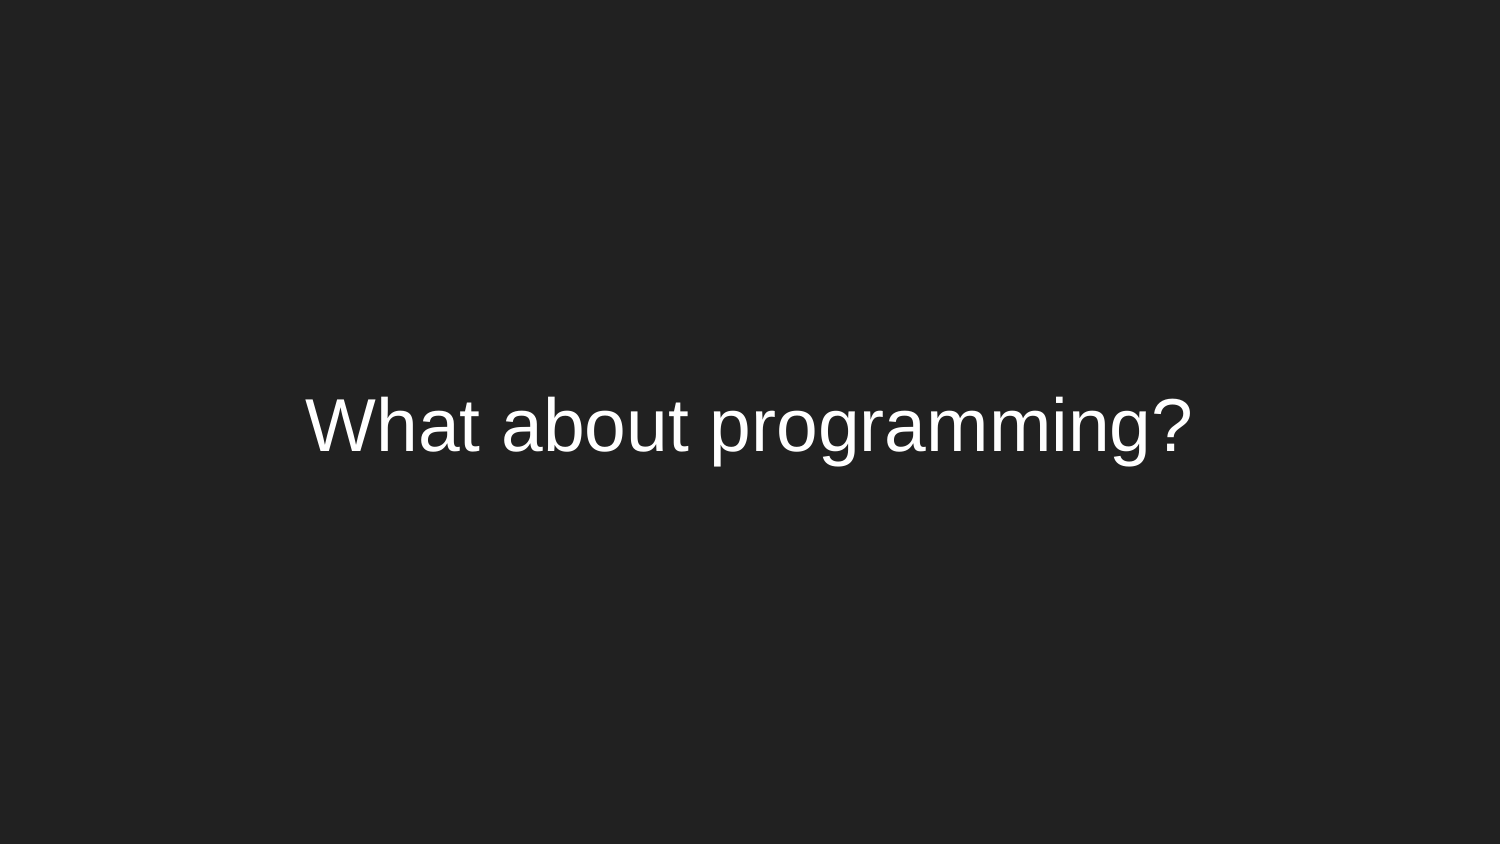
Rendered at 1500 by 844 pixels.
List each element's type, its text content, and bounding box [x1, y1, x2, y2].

title What about programming? [51, 352, 1449, 491]
